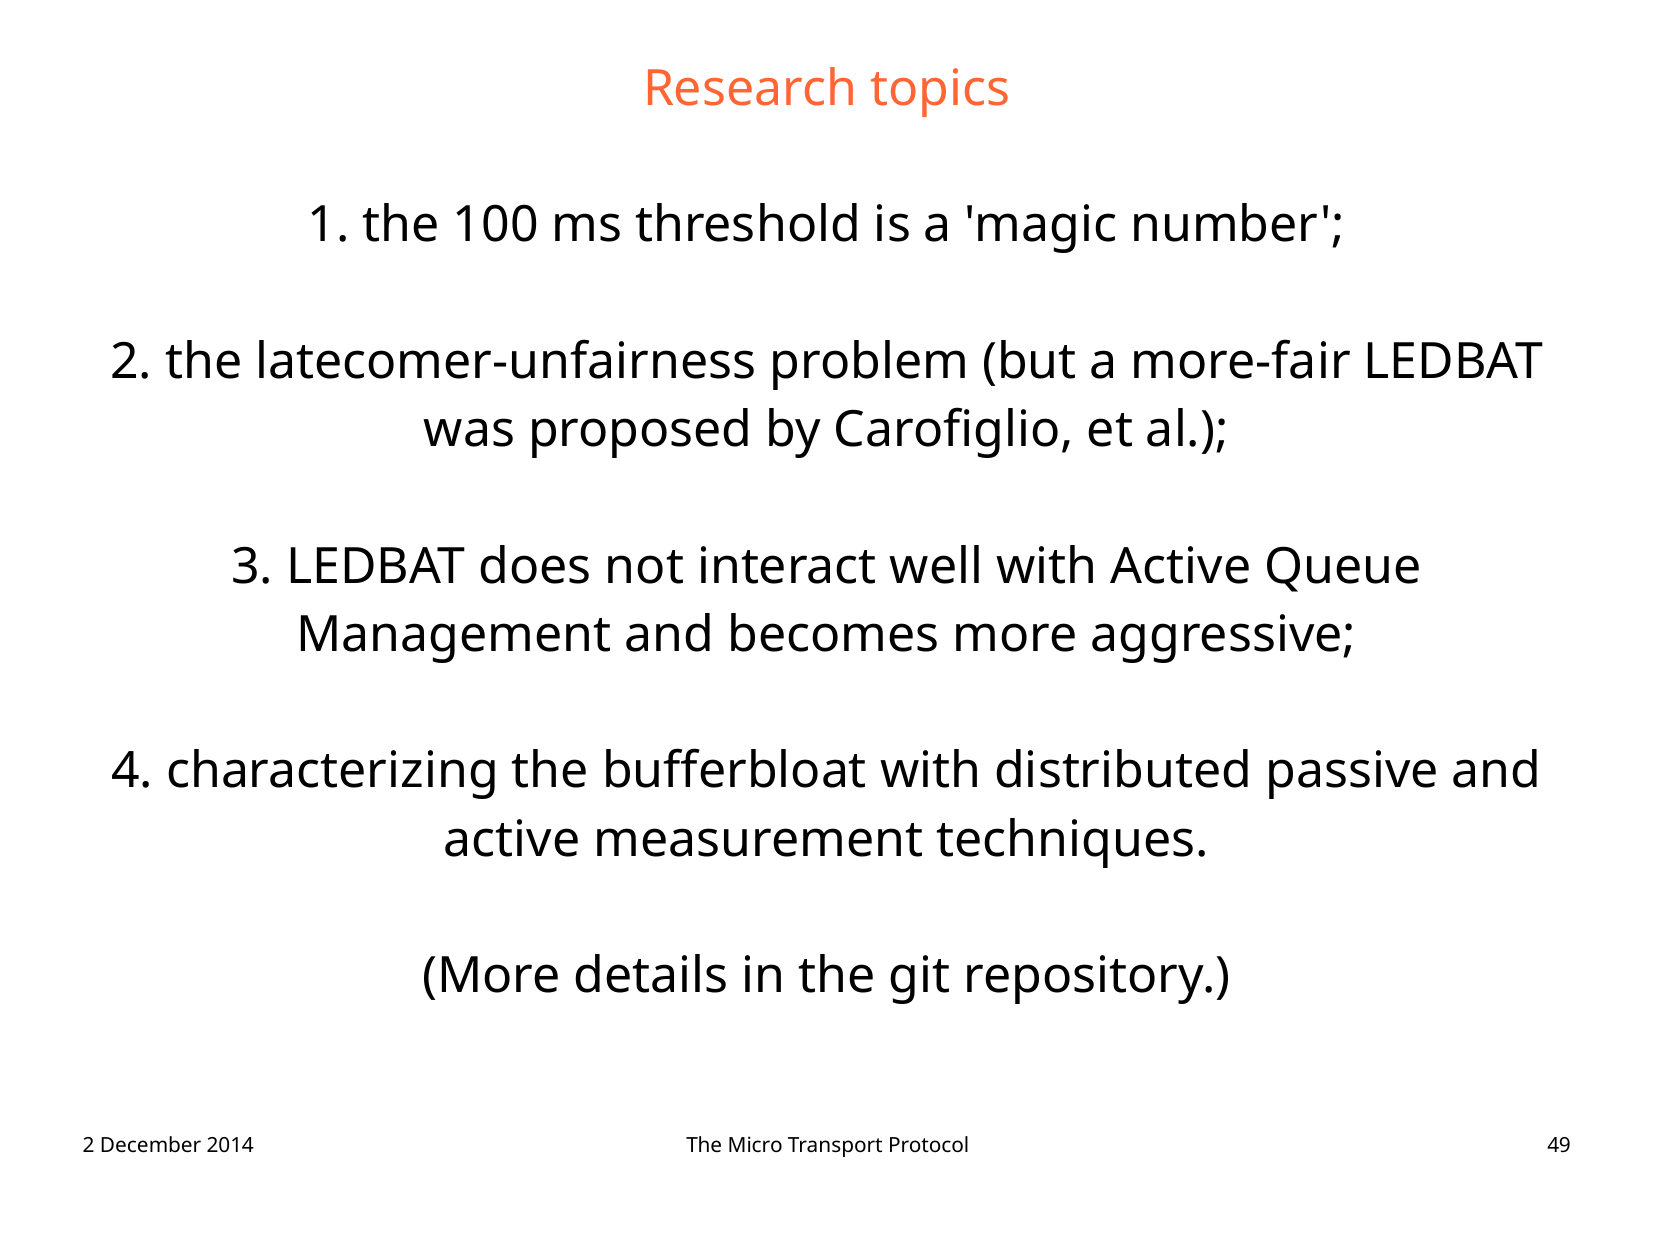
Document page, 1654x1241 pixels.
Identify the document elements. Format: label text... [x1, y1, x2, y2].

subtitle Research topics 1. the 100 ms threshold is a 'magic number'; 2. the latecomer-unfairness problem (but a more-fair LEDBAT was proposed by Carofiglio, et al.); 3. LEDBAT does not interact well with Active Queue Management and becomes more aggressive; 4. characterizing the bufferbloat with distributed passive and active measurement techniques. (More details in the git repository.) [82, 49, 1571, 1010]
